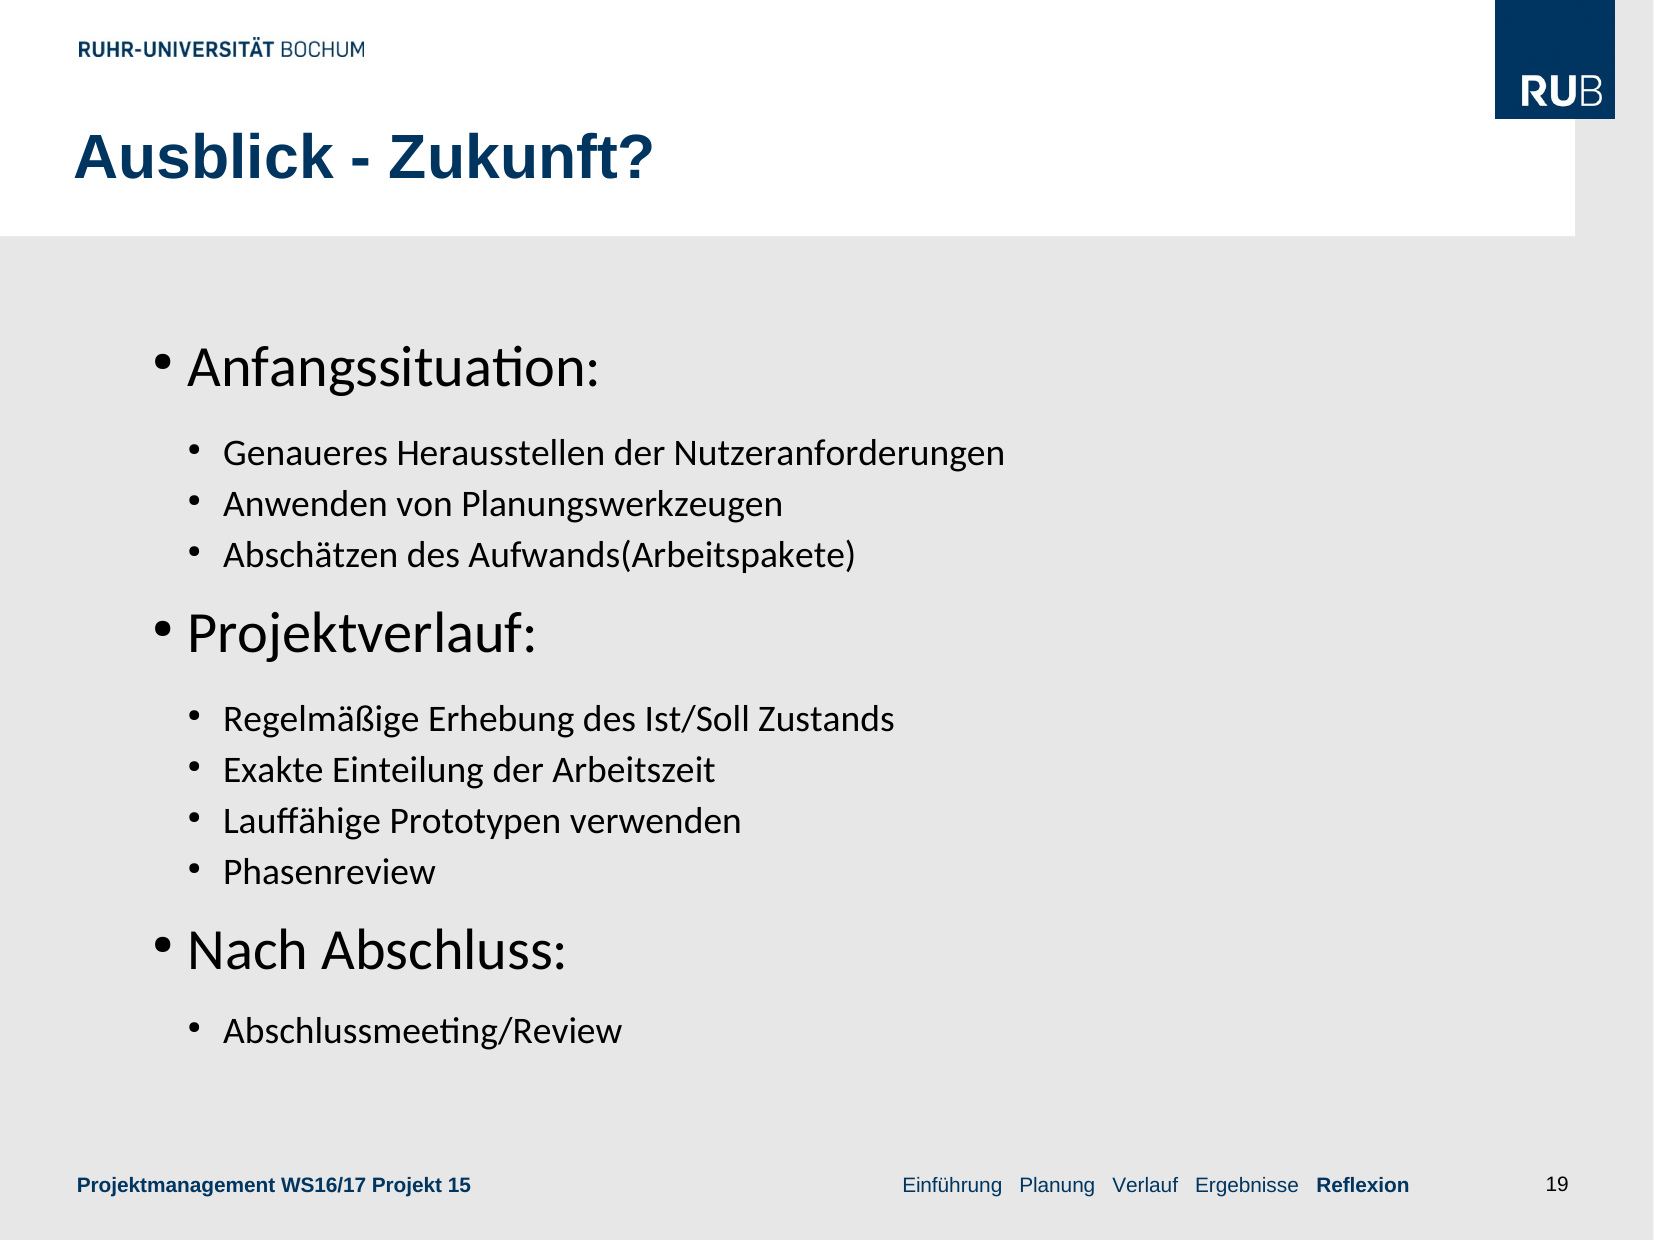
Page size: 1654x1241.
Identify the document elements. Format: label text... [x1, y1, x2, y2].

text_box Projektmanagement WS16/17 Projekt 15 Einführung Planung Verlauf Ergebnisse Reflexion [76, 1171, 1460, 1197]
text_box Anfangssituation: Genaueres Herausstellen der Nutzeranforderungen Anwenden von Planungswerkzeugen Abschätzen des Aufwands(Arbeitspakete) Projektverlauf: Regelmäßige Erhebung des Ist/Soll Zustands Exakte Einteilung der Arbeitszeit Lauffähige Prototypen verwenden Phasenreview Nach Abschluss: Abschlussmeeting/Review [137, 328, 1585, 1043]
picture [1495, 0, 1615, 119]
text_box Ausblick - Zukunft? [73, 115, 1258, 191]
picture [79, 37, 364, 57]
